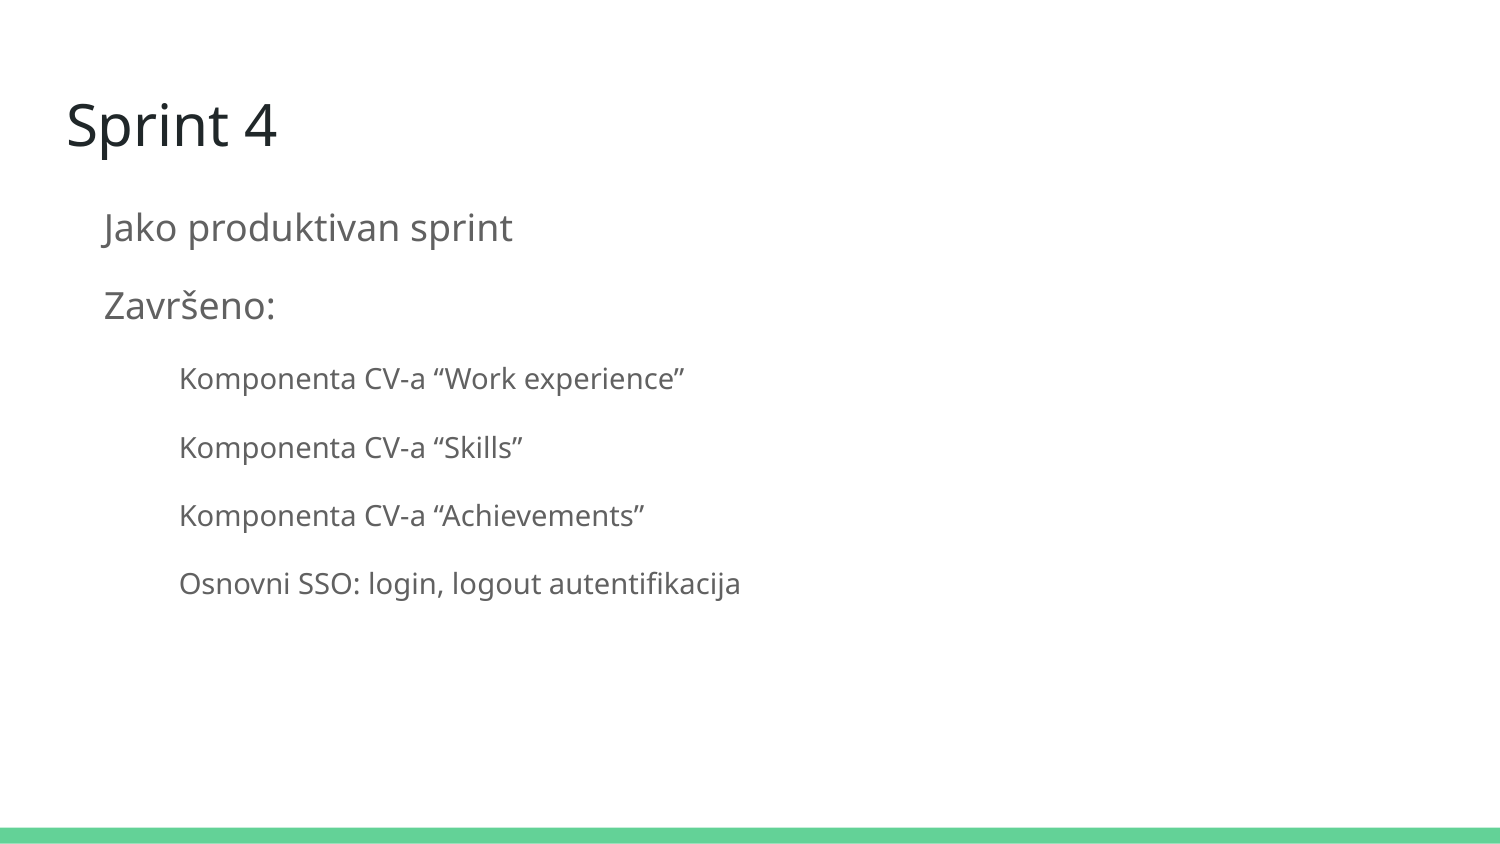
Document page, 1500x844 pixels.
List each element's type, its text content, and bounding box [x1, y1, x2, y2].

list Jako produktivan sprint Završeno: Komponenta CV-a “Work experience” Komponenta CV-a “Skills” Komponenta CV-a “Achievements” Osnovni SSO: login, logout autentifikacija [51, 189, 1449, 750]
title Sprint 4 [51, 72, 1449, 167]
